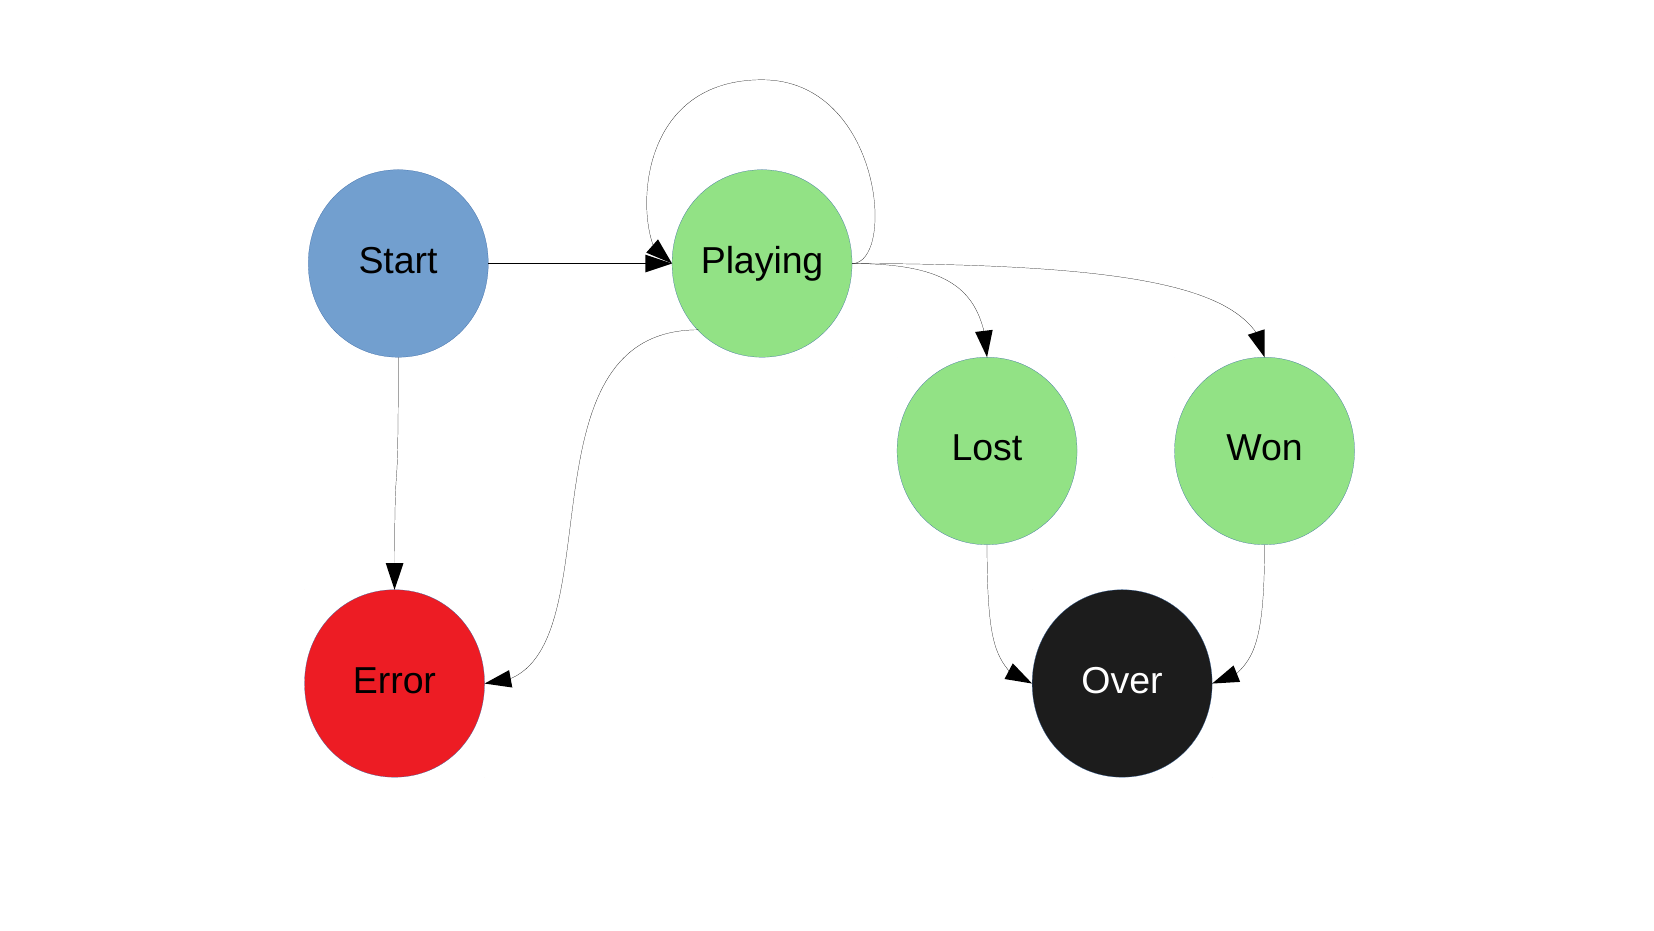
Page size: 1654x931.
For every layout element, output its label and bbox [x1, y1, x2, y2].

chart [0, 0, 1654, 931]
